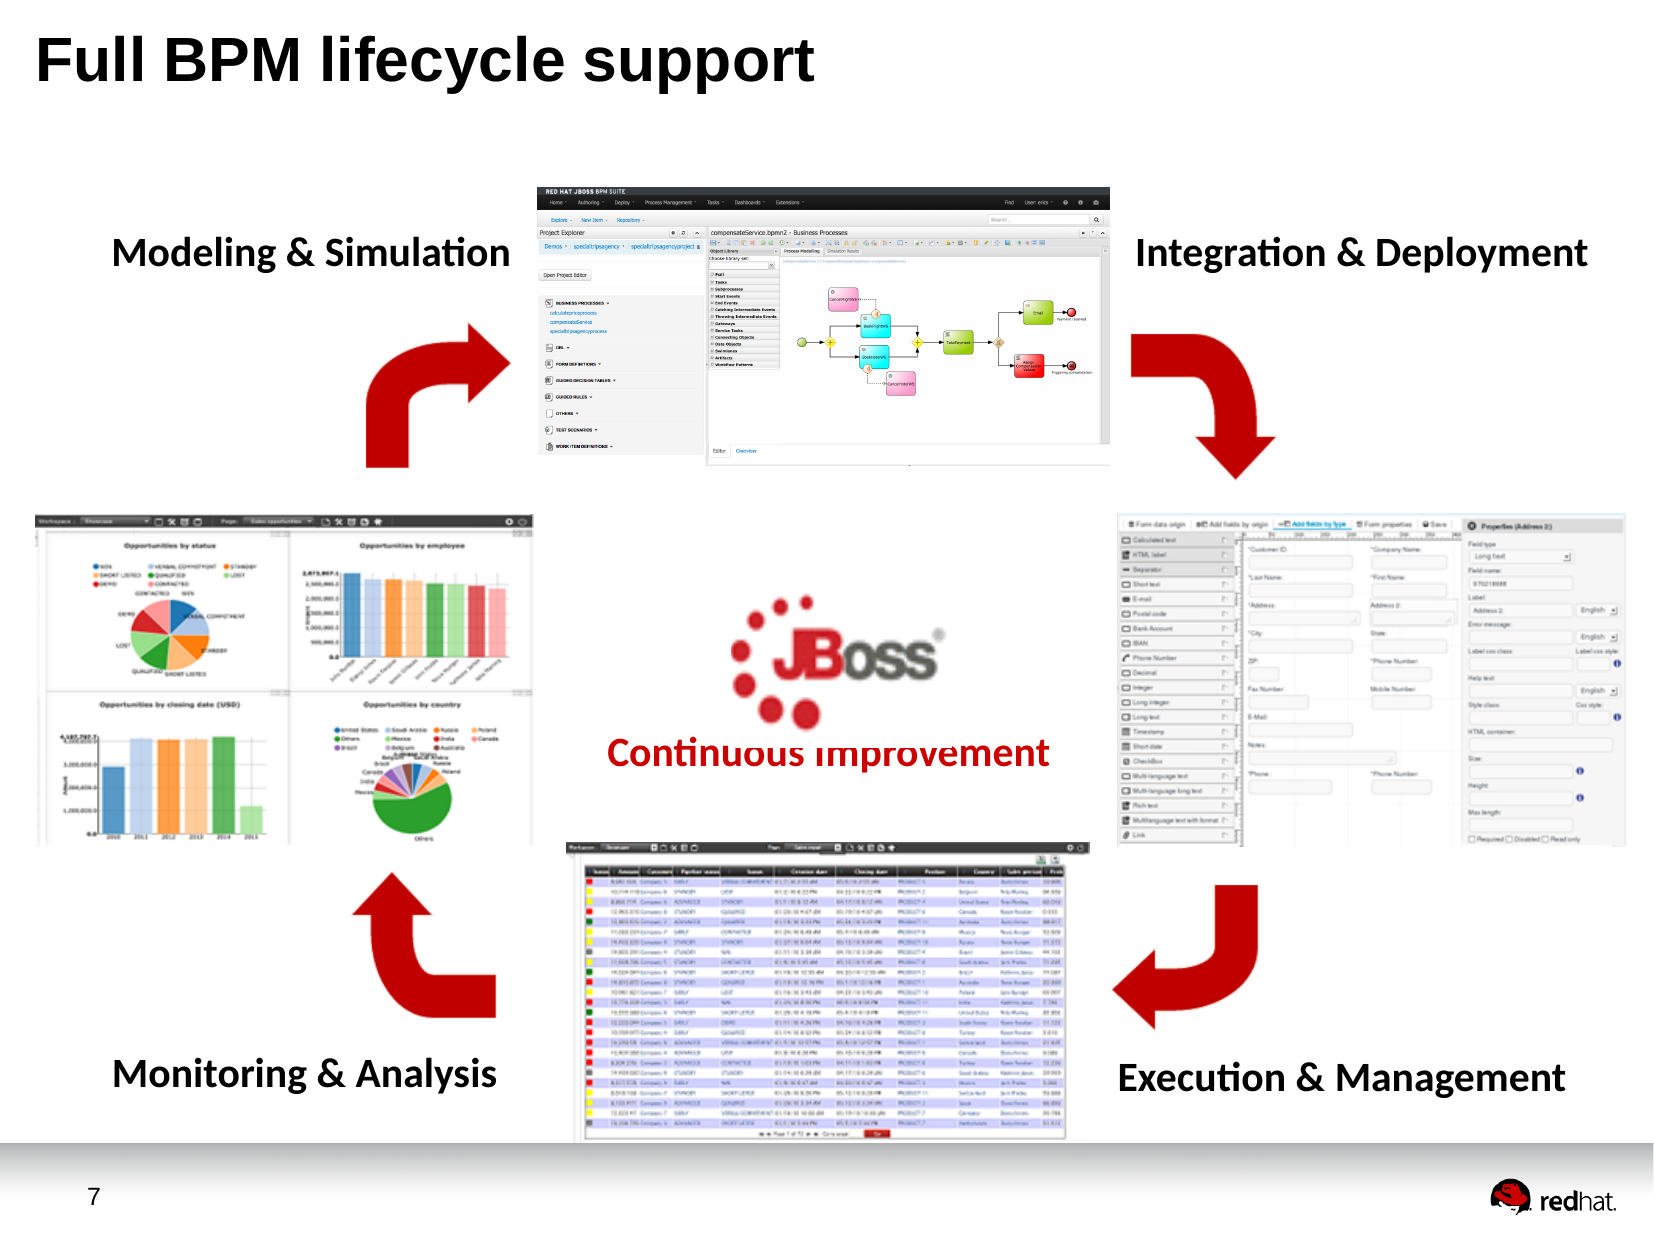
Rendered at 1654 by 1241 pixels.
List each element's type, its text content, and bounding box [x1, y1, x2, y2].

list Modeling & Simulation [35, 235, 512, 291]
picture [365, 320, 513, 469]
picture [537, 187, 1110, 466]
picture [1110, 884, 1259, 1033]
list Execution & Management [1102, 1059, 1630, 1116]
list Integration & Deployment [1120, 235, 1645, 291]
picture [349, 870, 497, 1019]
picture [1130, 333, 1279, 482]
list Monitoring & Analysis [21, 1055, 498, 1112]
list Continuous Improvement [589, 735, 1054, 791]
title Full BPM lifecycle support [35, 8, 1619, 113]
picture [731, 586, 952, 748]
picture [0, 842, 1654, 1241]
picture [35, 514, 534, 846]
picture [1117, 513, 1626, 847]
